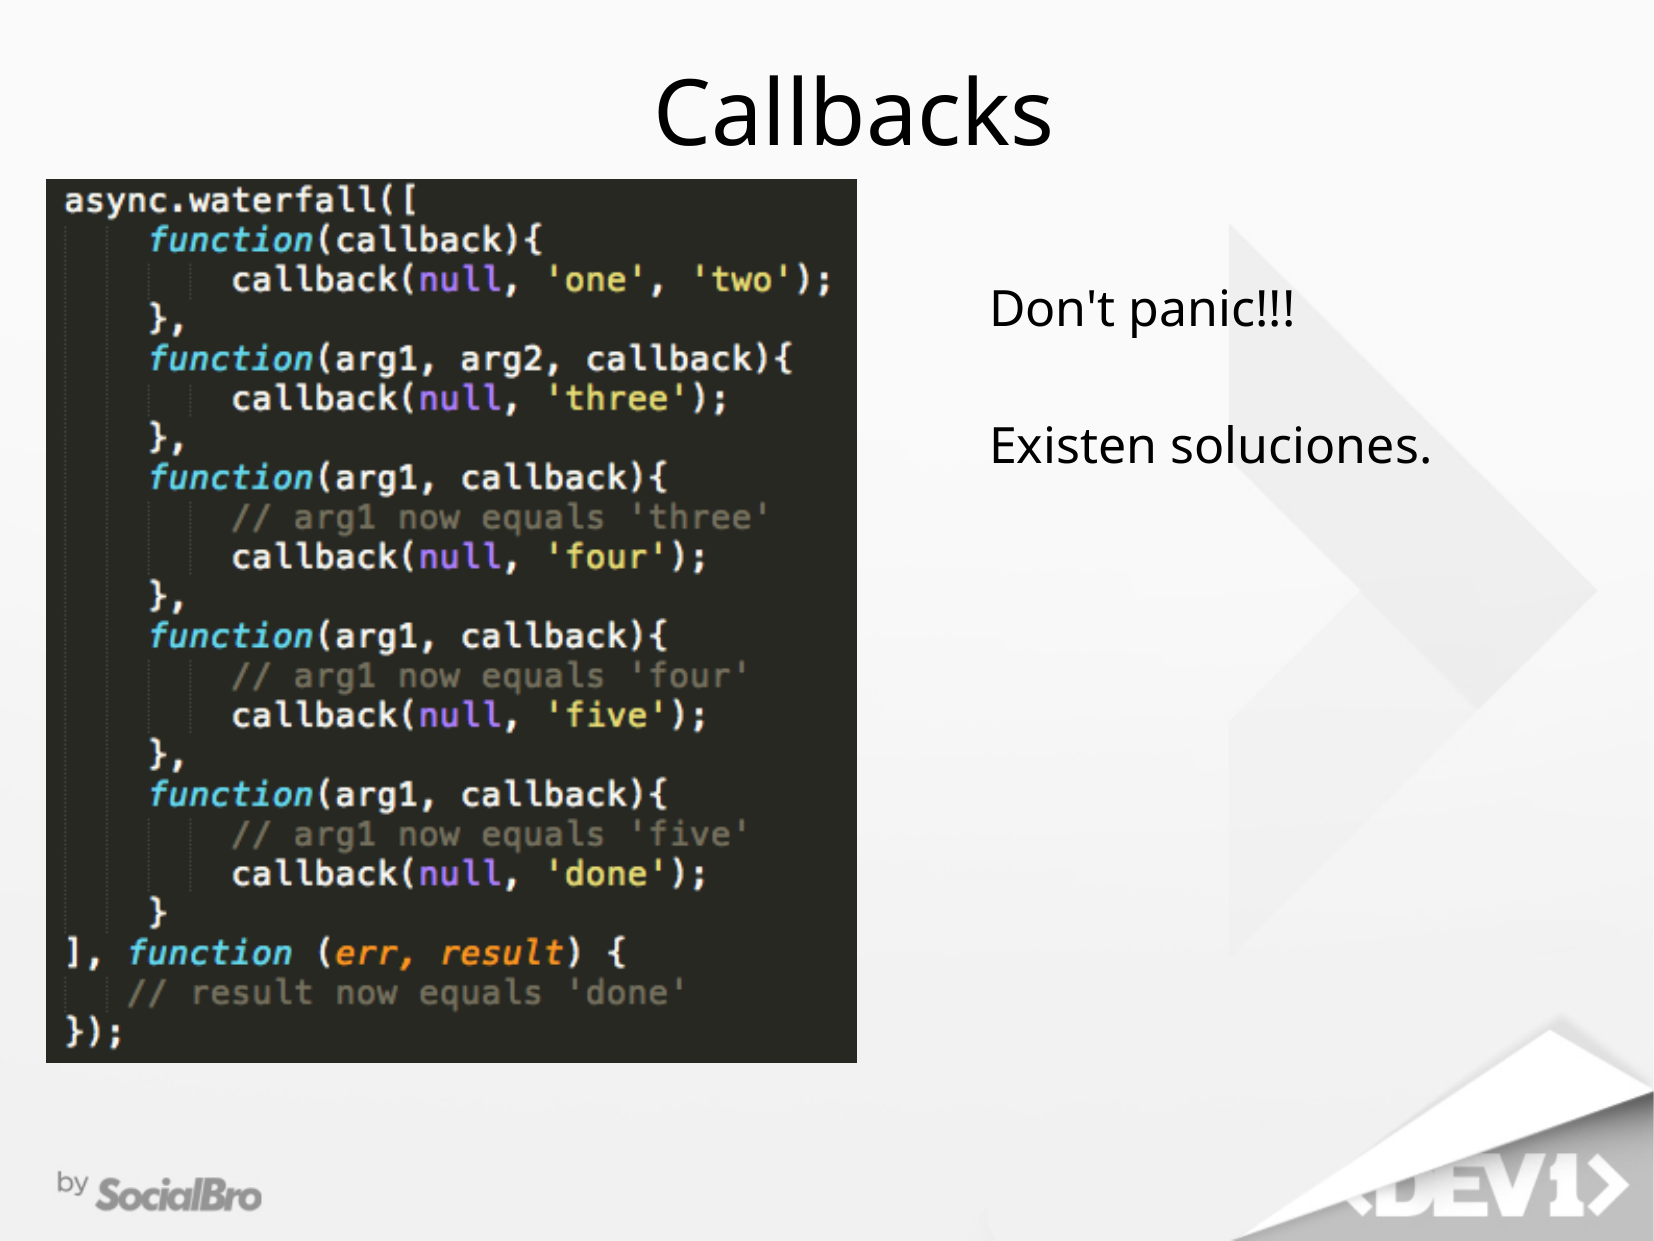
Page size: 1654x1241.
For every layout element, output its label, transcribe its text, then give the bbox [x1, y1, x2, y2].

picture [0, 0, 1654, 1241]
text_box Don't panic!!! Existen soluciones. [974, 265, 1506, 415]
text_box Callbacks [497, 59, 1211, 162]
